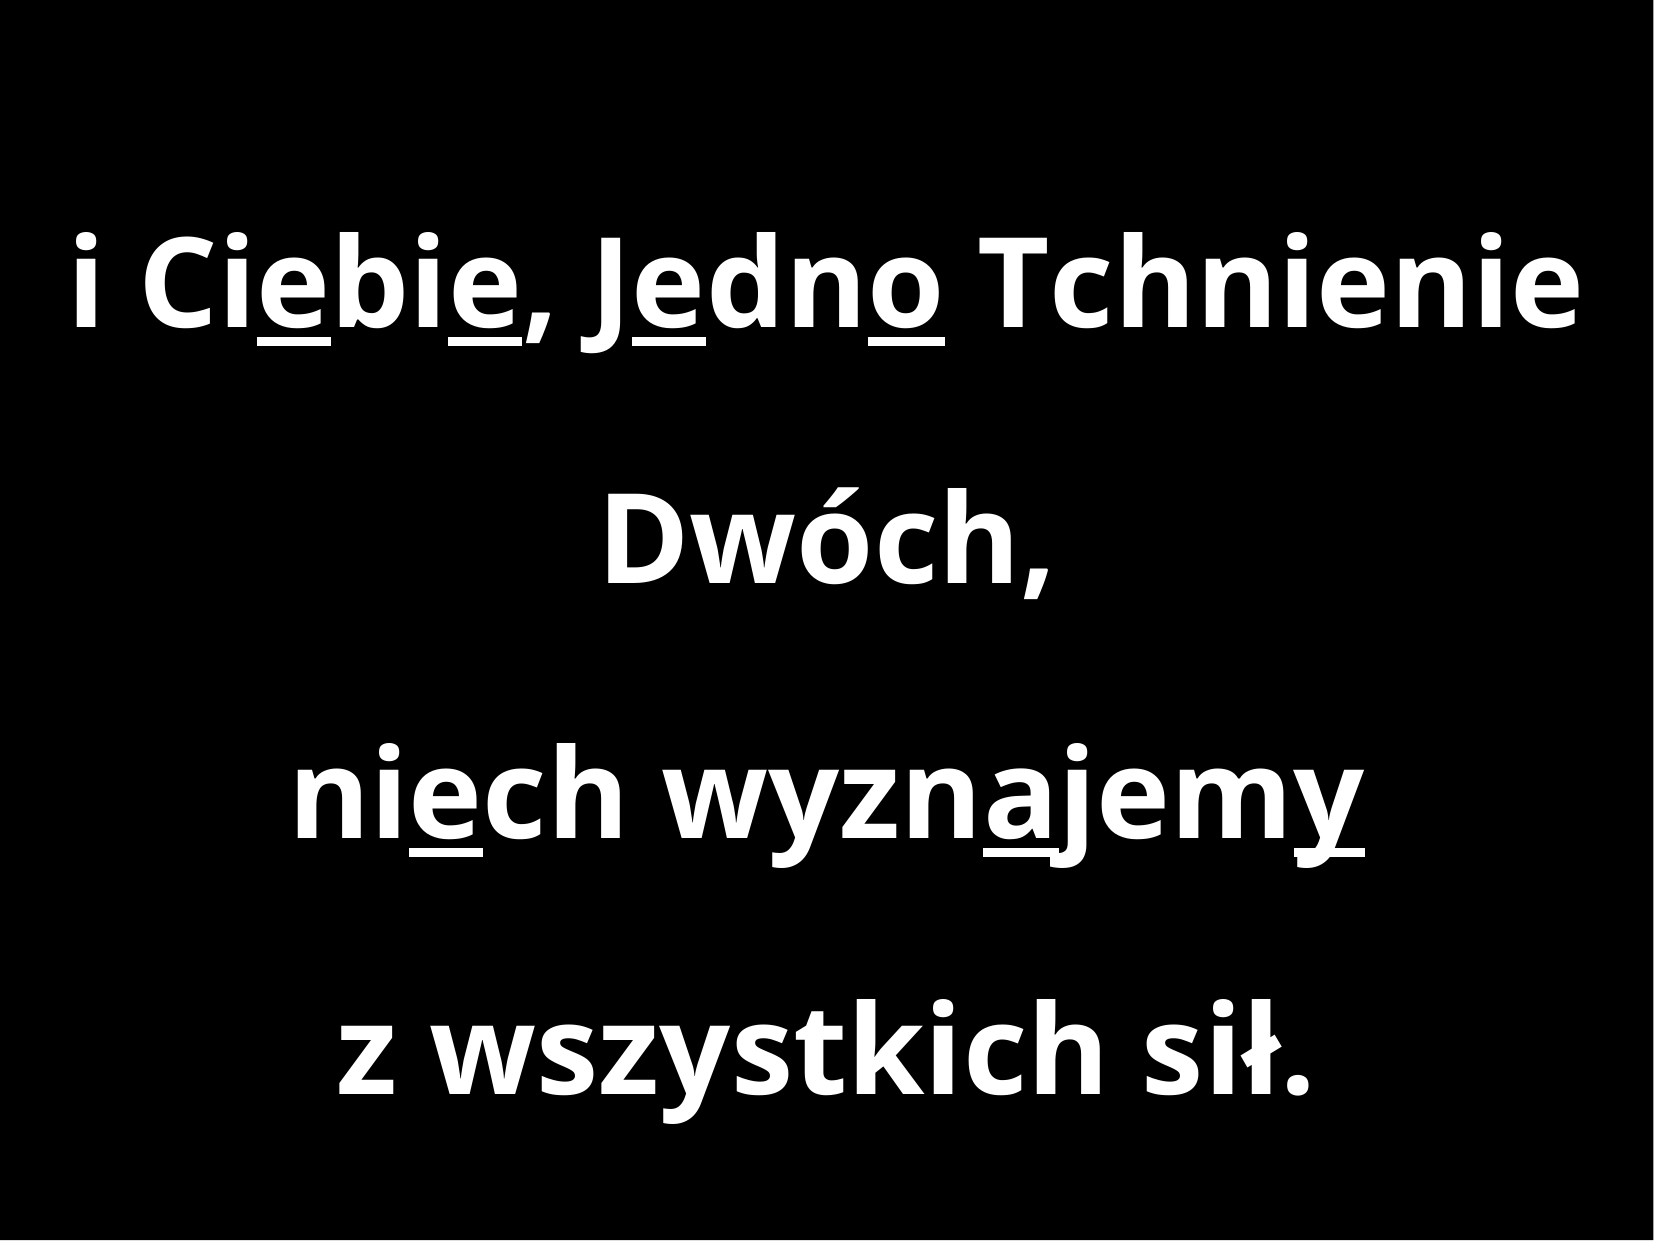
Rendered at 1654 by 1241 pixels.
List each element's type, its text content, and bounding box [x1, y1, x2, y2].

title i Ciebie, Jedno Tchnienie Dwóch, niech wyznajemy z wszystkich sił. [0, 0, 1654, 1241]
